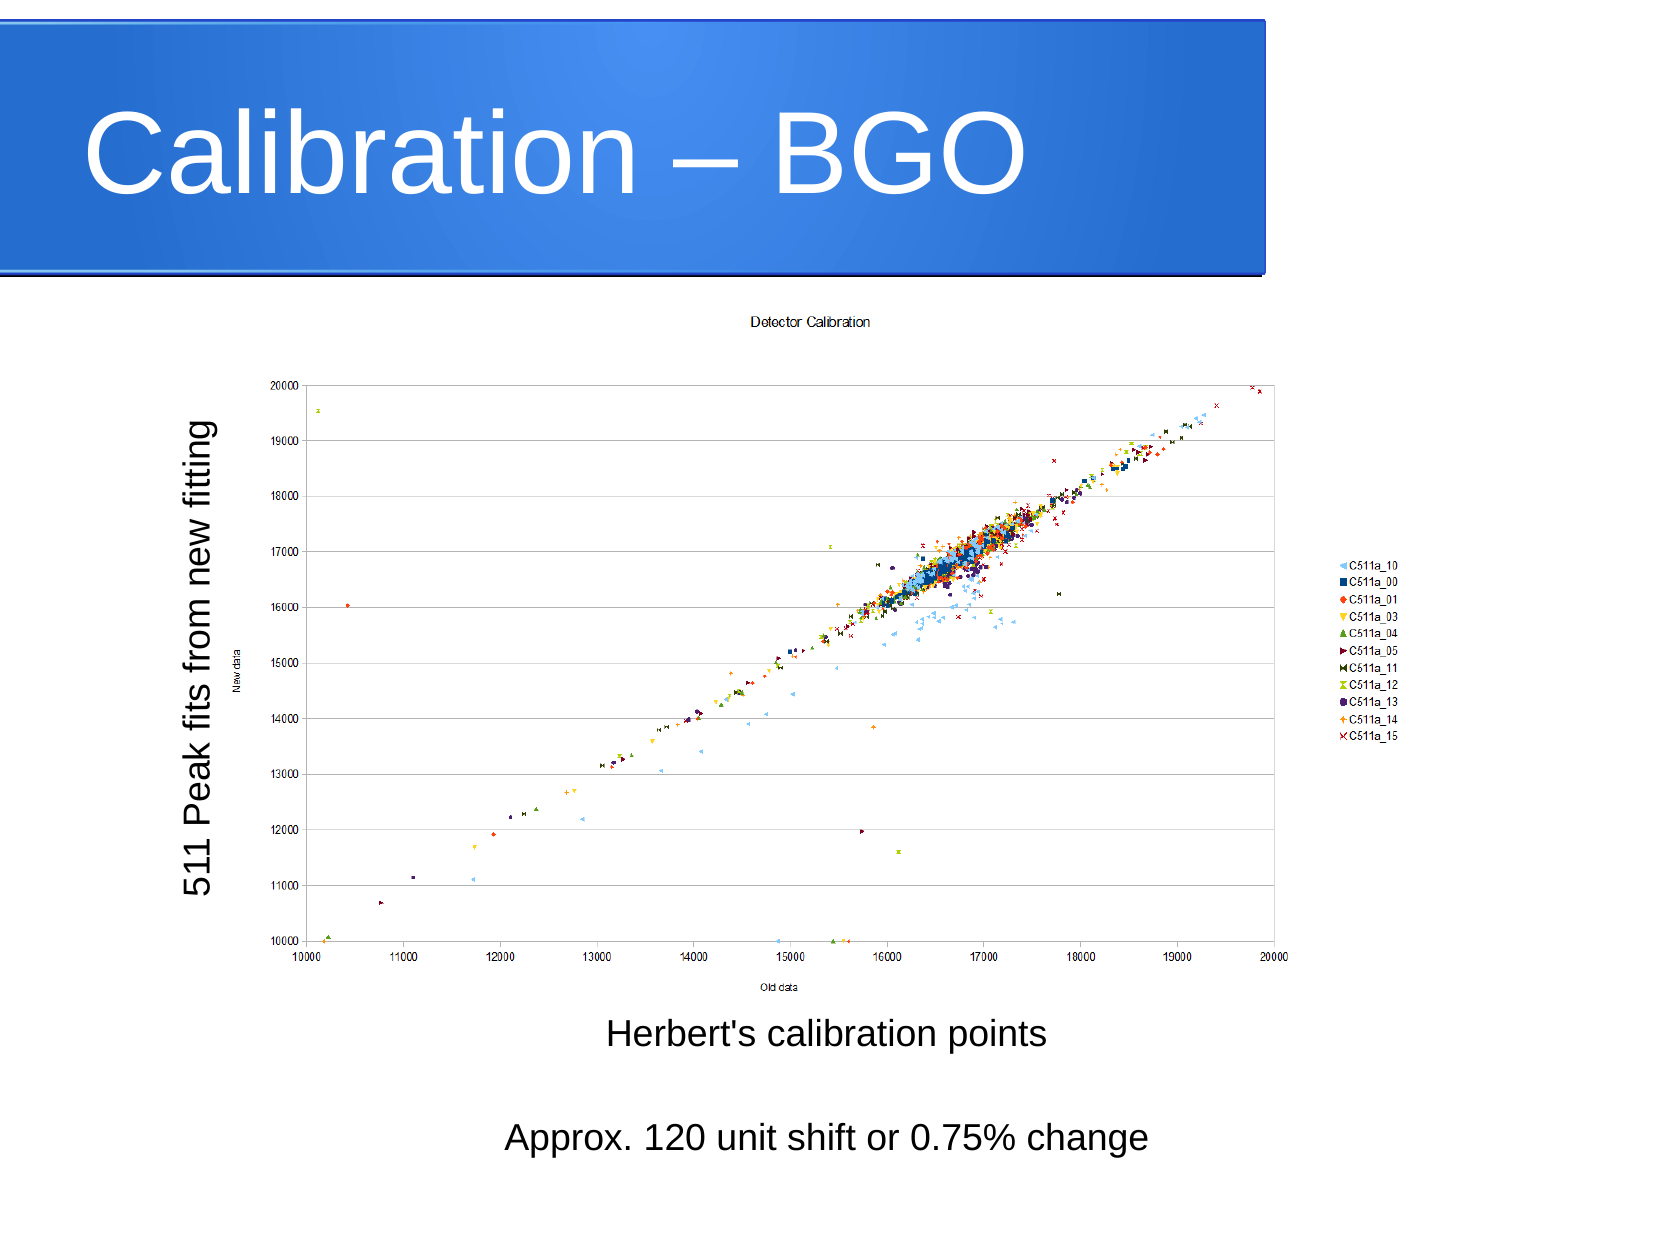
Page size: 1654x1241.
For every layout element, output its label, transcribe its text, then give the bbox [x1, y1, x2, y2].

picture [213, 290, 1407, 1010]
picture [0, 17, 1270, 282]
text_box Approx. 120 unit shift or 0.75% change [489, 1109, 1164, 1167]
text_box 511 Peak fits from new fitting [168, 405, 226, 913]
title Calibration – BGO [82, 49, 1250, 257]
text_box Herbert's calibration points [591, 1005, 1063, 1062]
